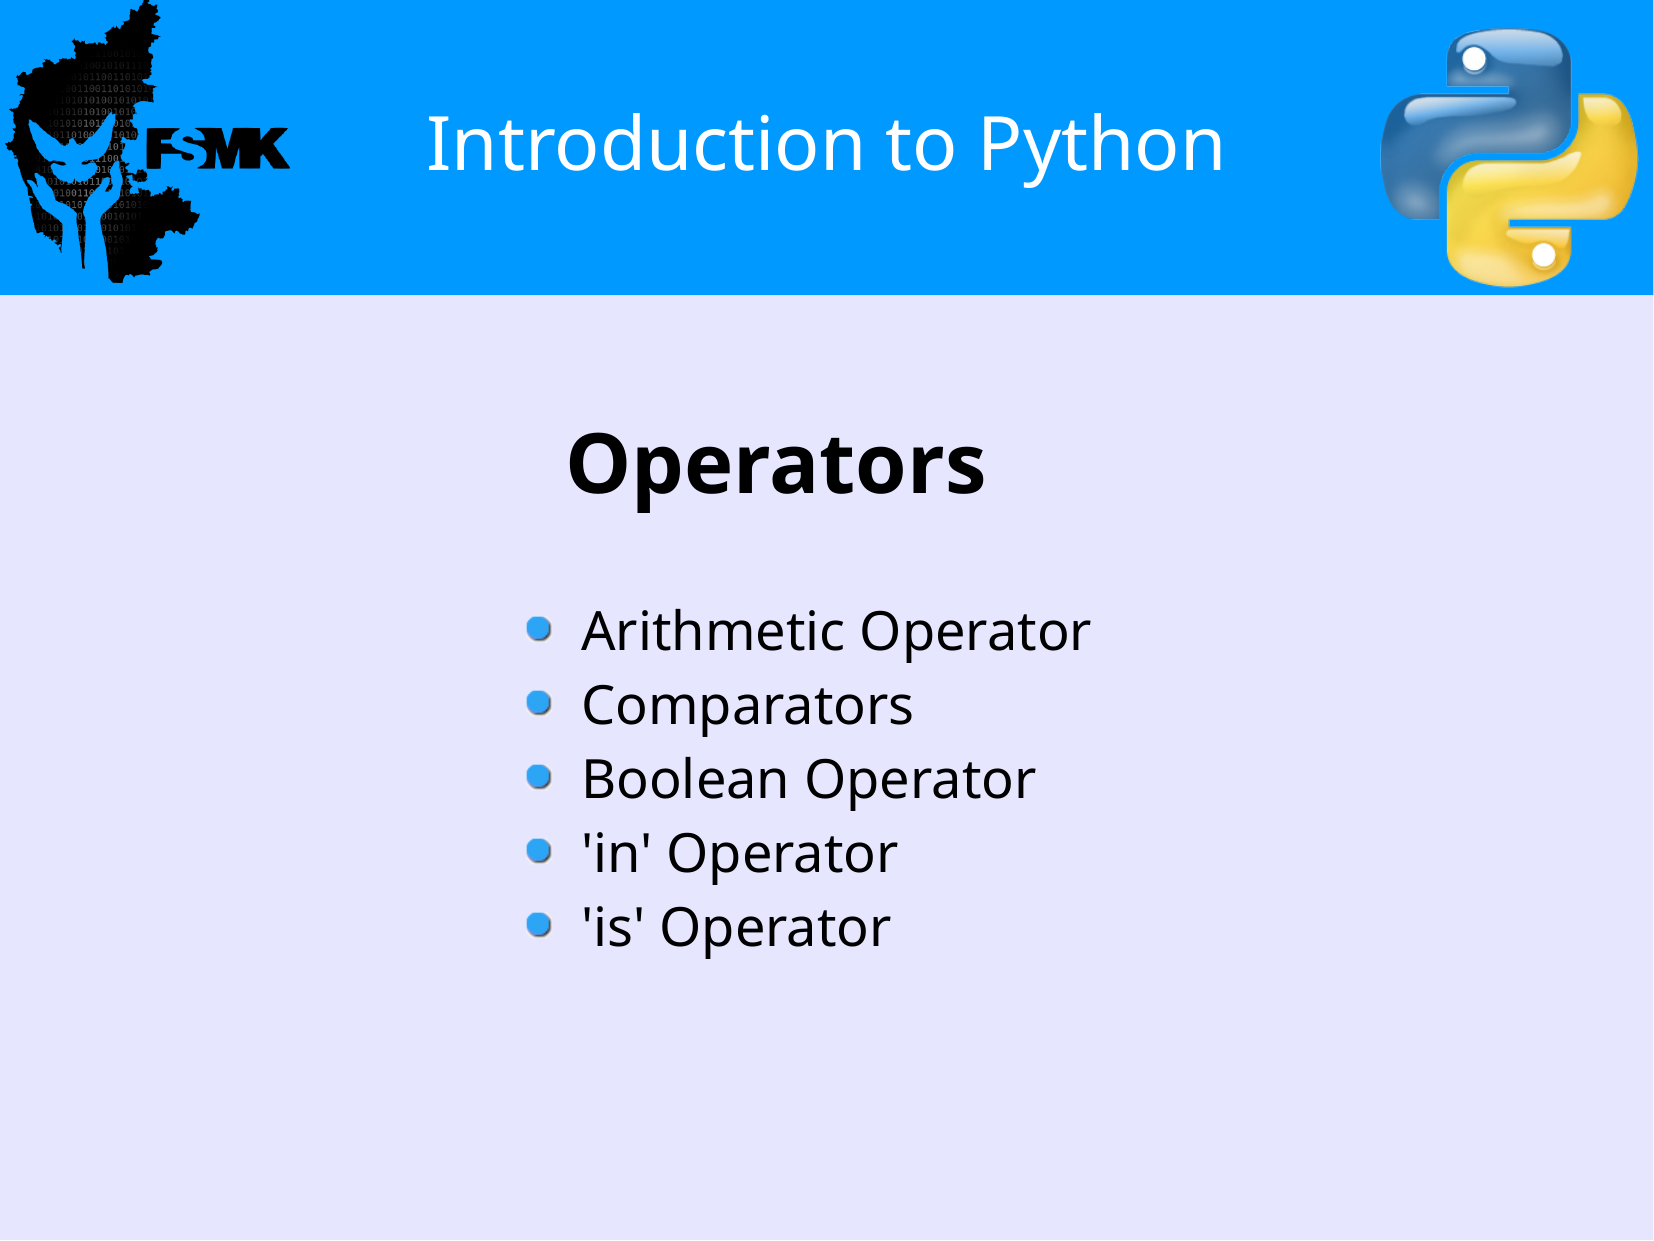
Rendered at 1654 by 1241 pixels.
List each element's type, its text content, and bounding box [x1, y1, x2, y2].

picture [525, 689, 535, 718]
picture [525, 911, 535, 940]
picture [525, 837, 535, 866]
title Introduction to Python [0, 0, 1346, 295]
picture [5, 0, 290, 283]
picture [1346, 0, 1654, 295]
picture [525, 763, 535, 792]
text_box Operators Arithmetic Operator Comparators Boolean Operator 'in' Operator 'is' Operator [535, 389, 1083, 1016]
picture [525, 615, 535, 644]
text_box [0, 295, 1654, 1241]
